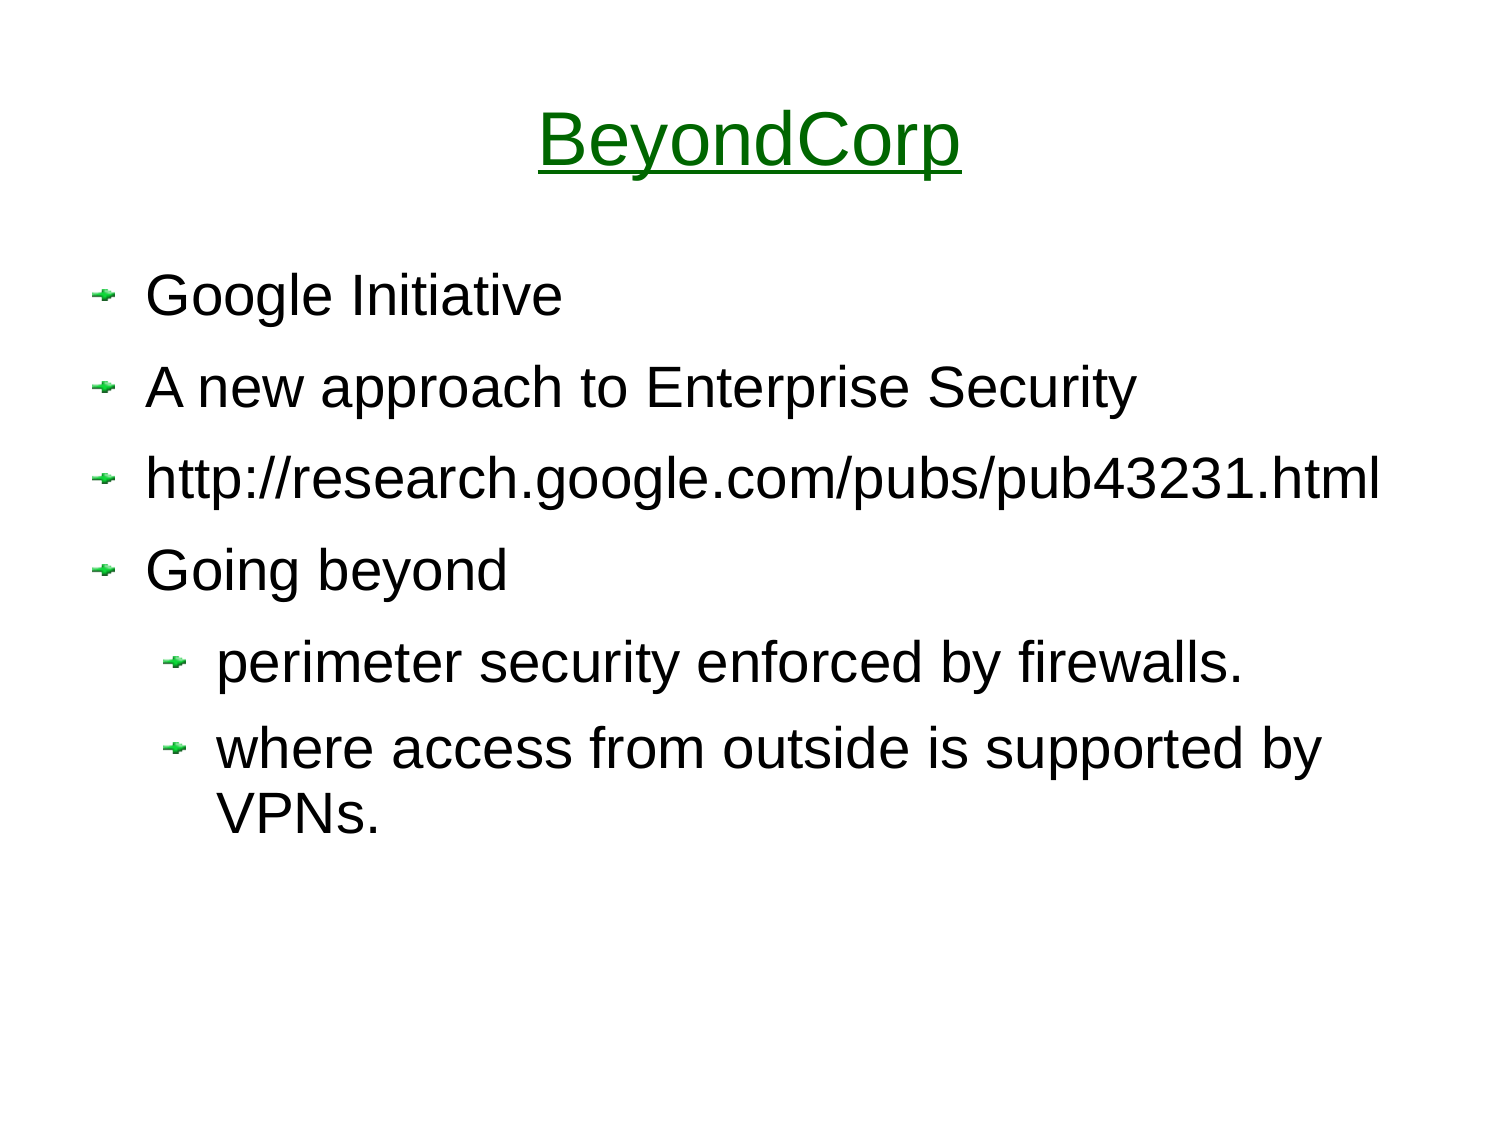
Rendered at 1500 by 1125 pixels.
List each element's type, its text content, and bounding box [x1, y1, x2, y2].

list Google Initiative A new approach to Enterprise Security http://research.google.com/pubs/pub43231.html Going beyond perimeter security enforced by firewalls. where access from outside is supported by VPNs. [75, 262, 1425, 1006]
title BeyondCorp [75, 45, 1425, 233]
